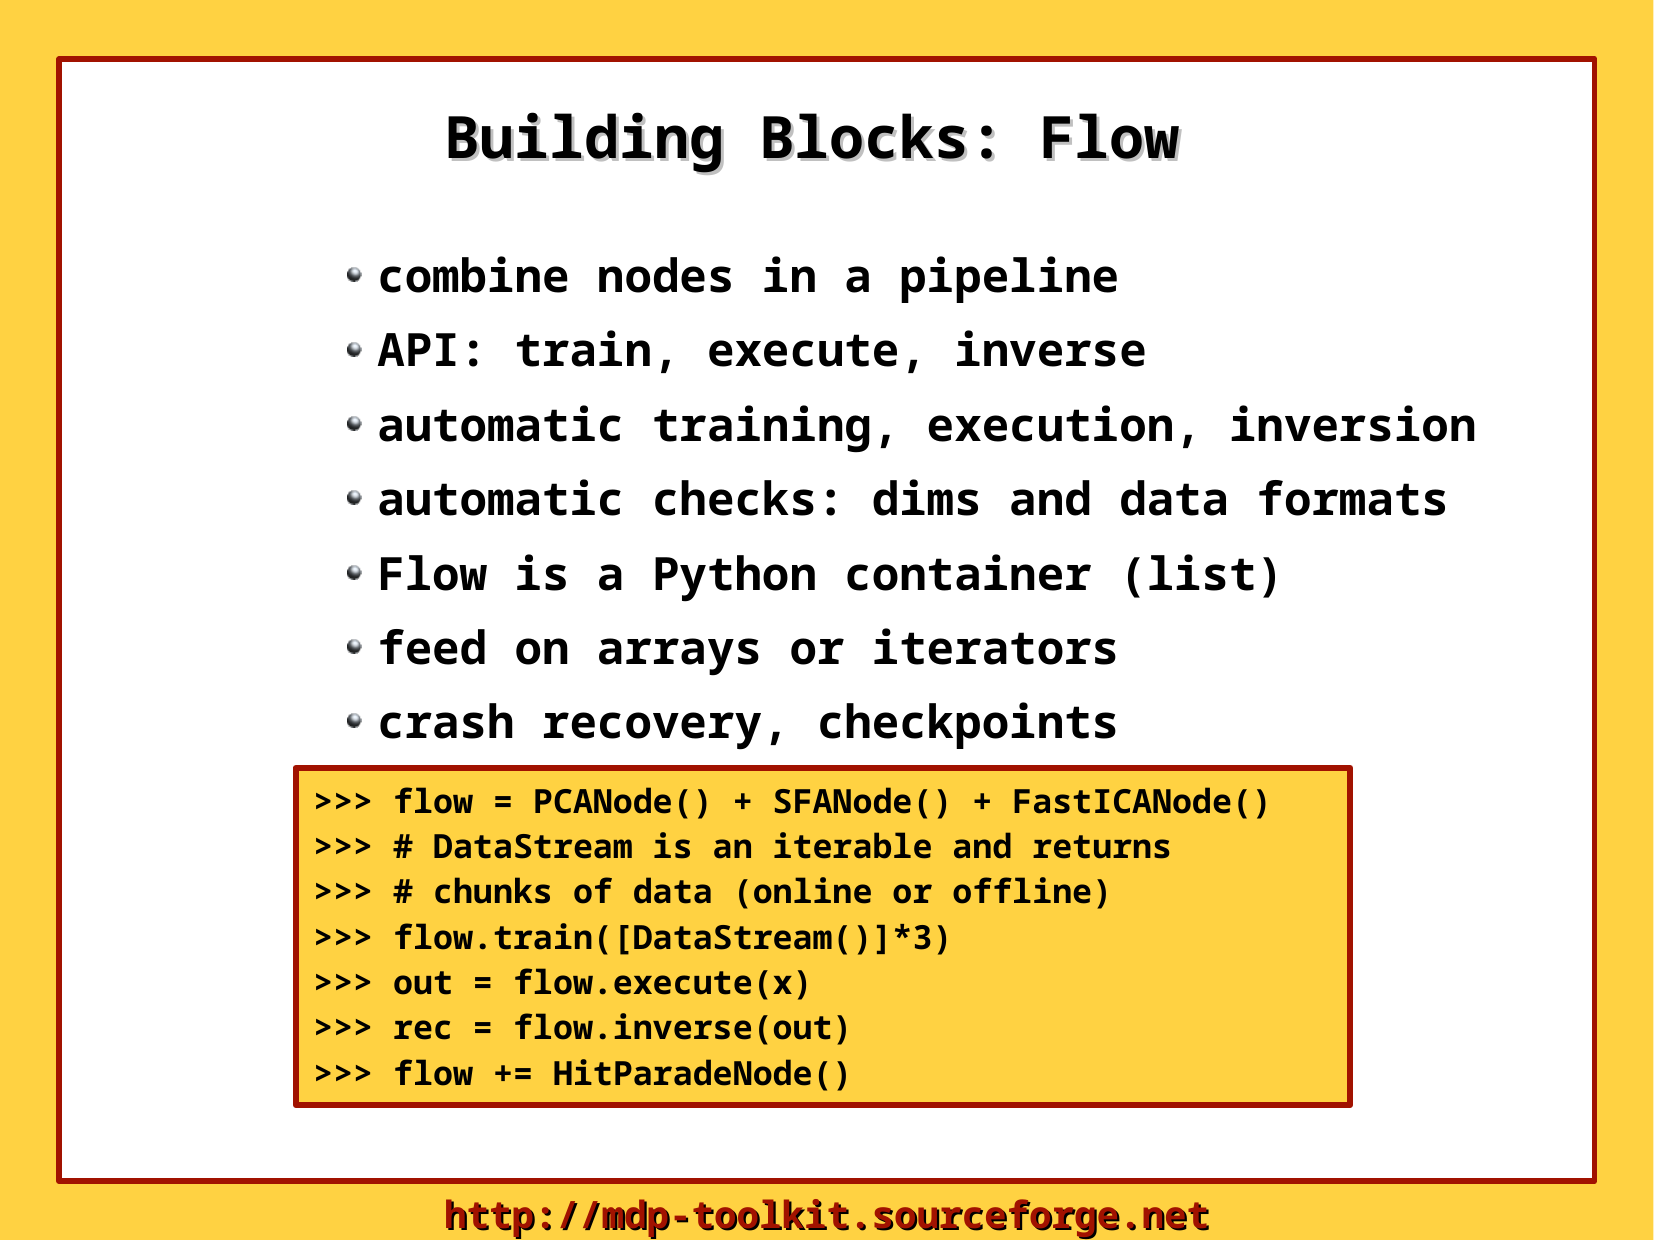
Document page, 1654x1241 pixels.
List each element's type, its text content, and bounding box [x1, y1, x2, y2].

text_box >>> flow = PCANode() + SFANode() + FastICANode() >>> # DataStream is an iterable and returns >>> # chunks of data (online or offline) >>> flow.train([DataStream()]*3) >>> out = flow.execute(x) >>> rec = flow.inverse(out) >>> flow += HitParadeNode() [295, 767, 1351, 1067]
text_box combine nodes in a pipeline API: train, execute, inverse automatic training, execution, inversion automatic checks: dims and data formats Flow is a Python container (list) feed on arrays or iterators crash recovery, checkpoints [332, 236, 1493, 704]
text_box Building Blocks: Flow [88, 88, 1536, 173]
picture [347, 713, 362, 728]
